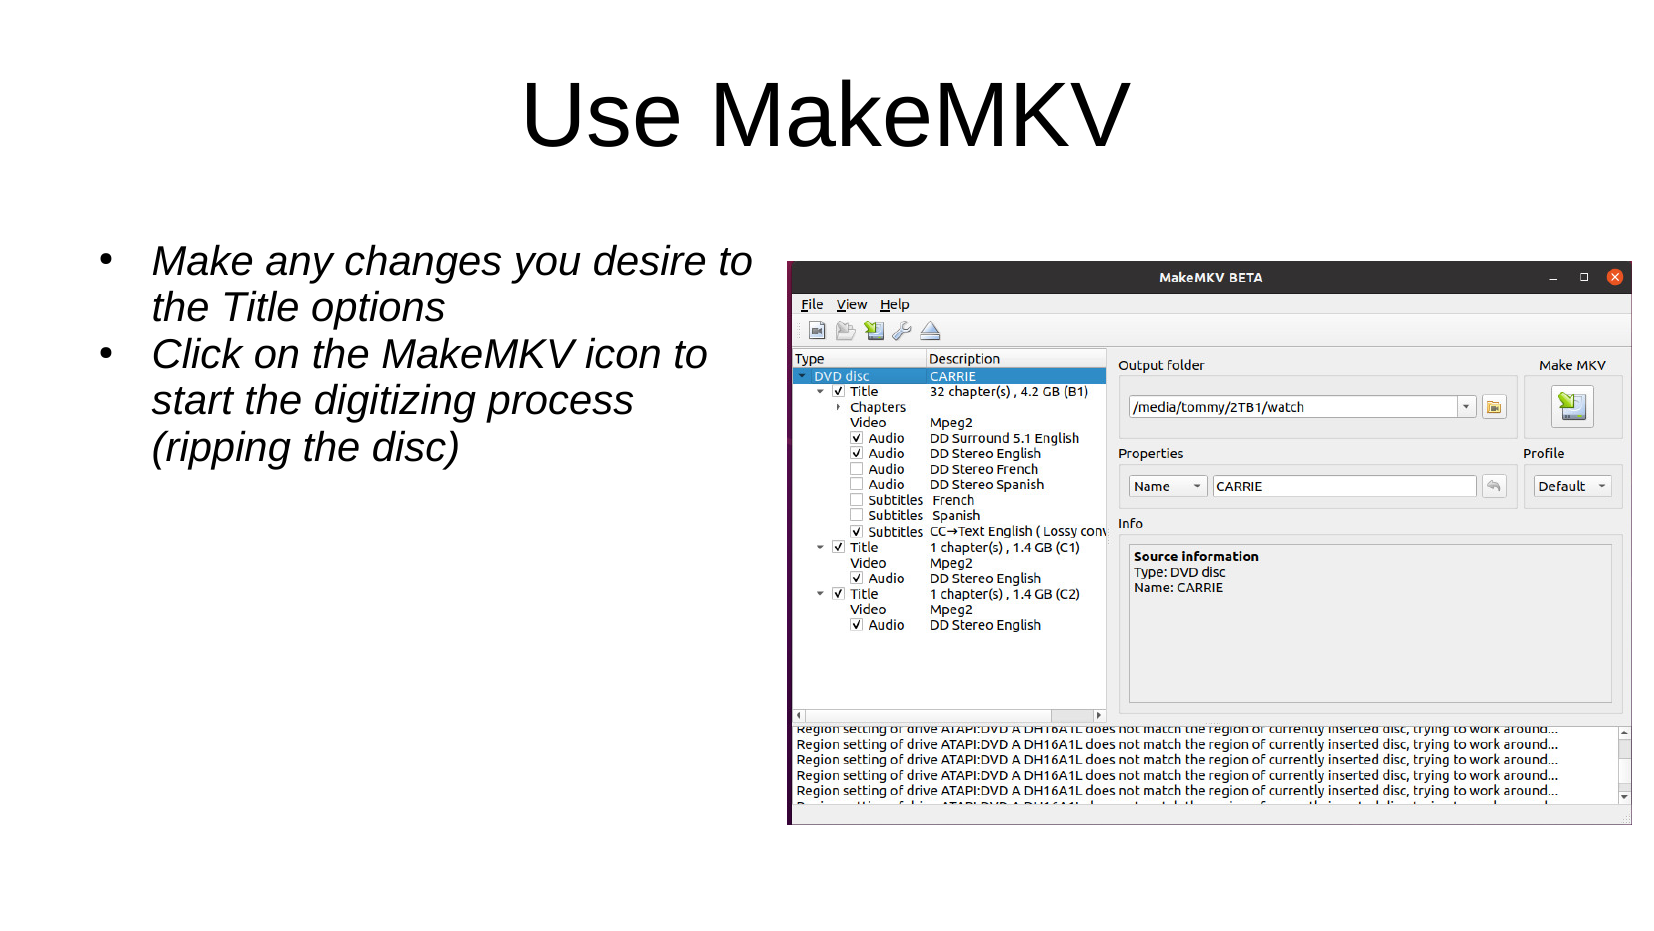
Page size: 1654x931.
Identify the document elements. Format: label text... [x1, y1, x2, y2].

title Use MakeMKV [82, 37, 1571, 193]
picture [787, 261, 1632, 826]
list Make any changes you desire to the Title options Click on the MakeMKV icon to start the digitizing process (ripping the disc) [80, 237, 786, 576]
